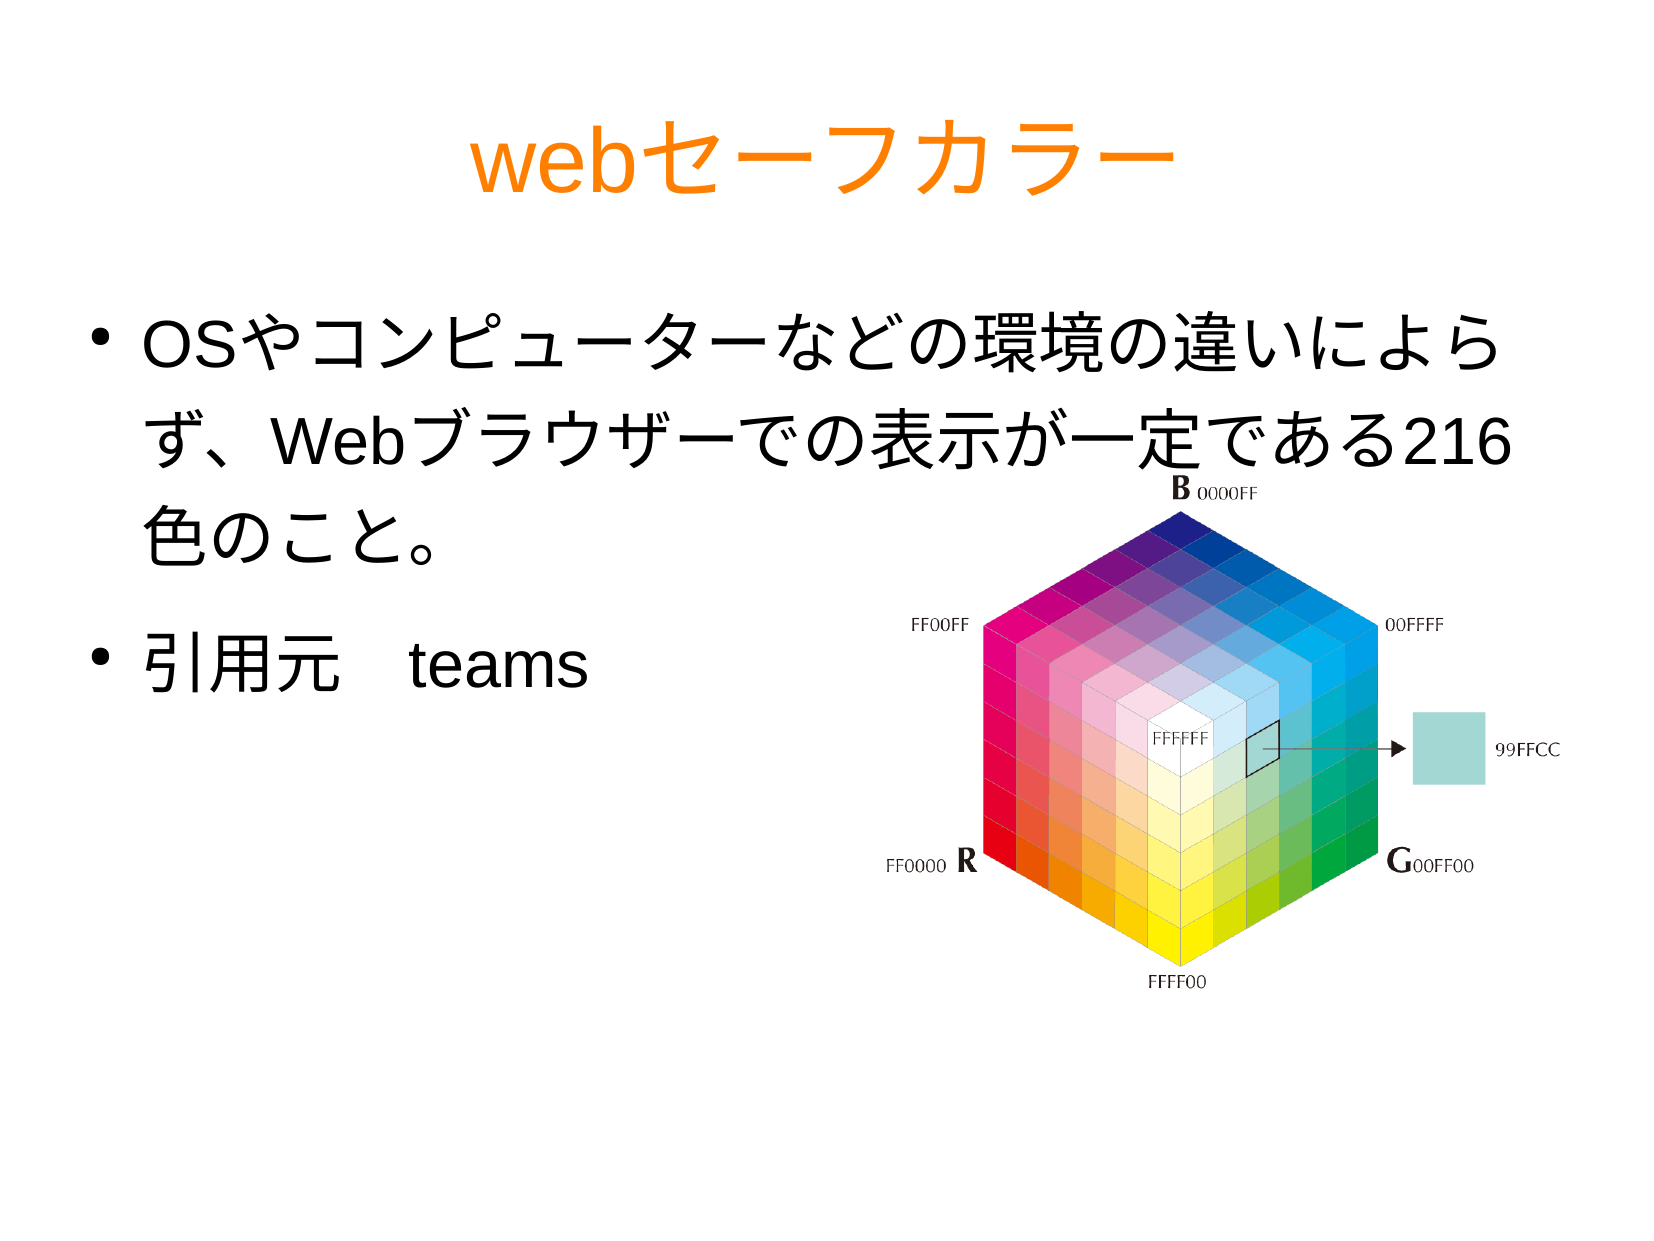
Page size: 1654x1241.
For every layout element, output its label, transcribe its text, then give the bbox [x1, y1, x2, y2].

list OSやコンピューターなどの環境の違いによらず、Webブラウザーでの表示が一定である216色のこと。 引用元 teams [70, 290, 1560, 1010]
title webセーフカラー [82, 49, 1571, 257]
picture [885, 469, 1560, 993]
